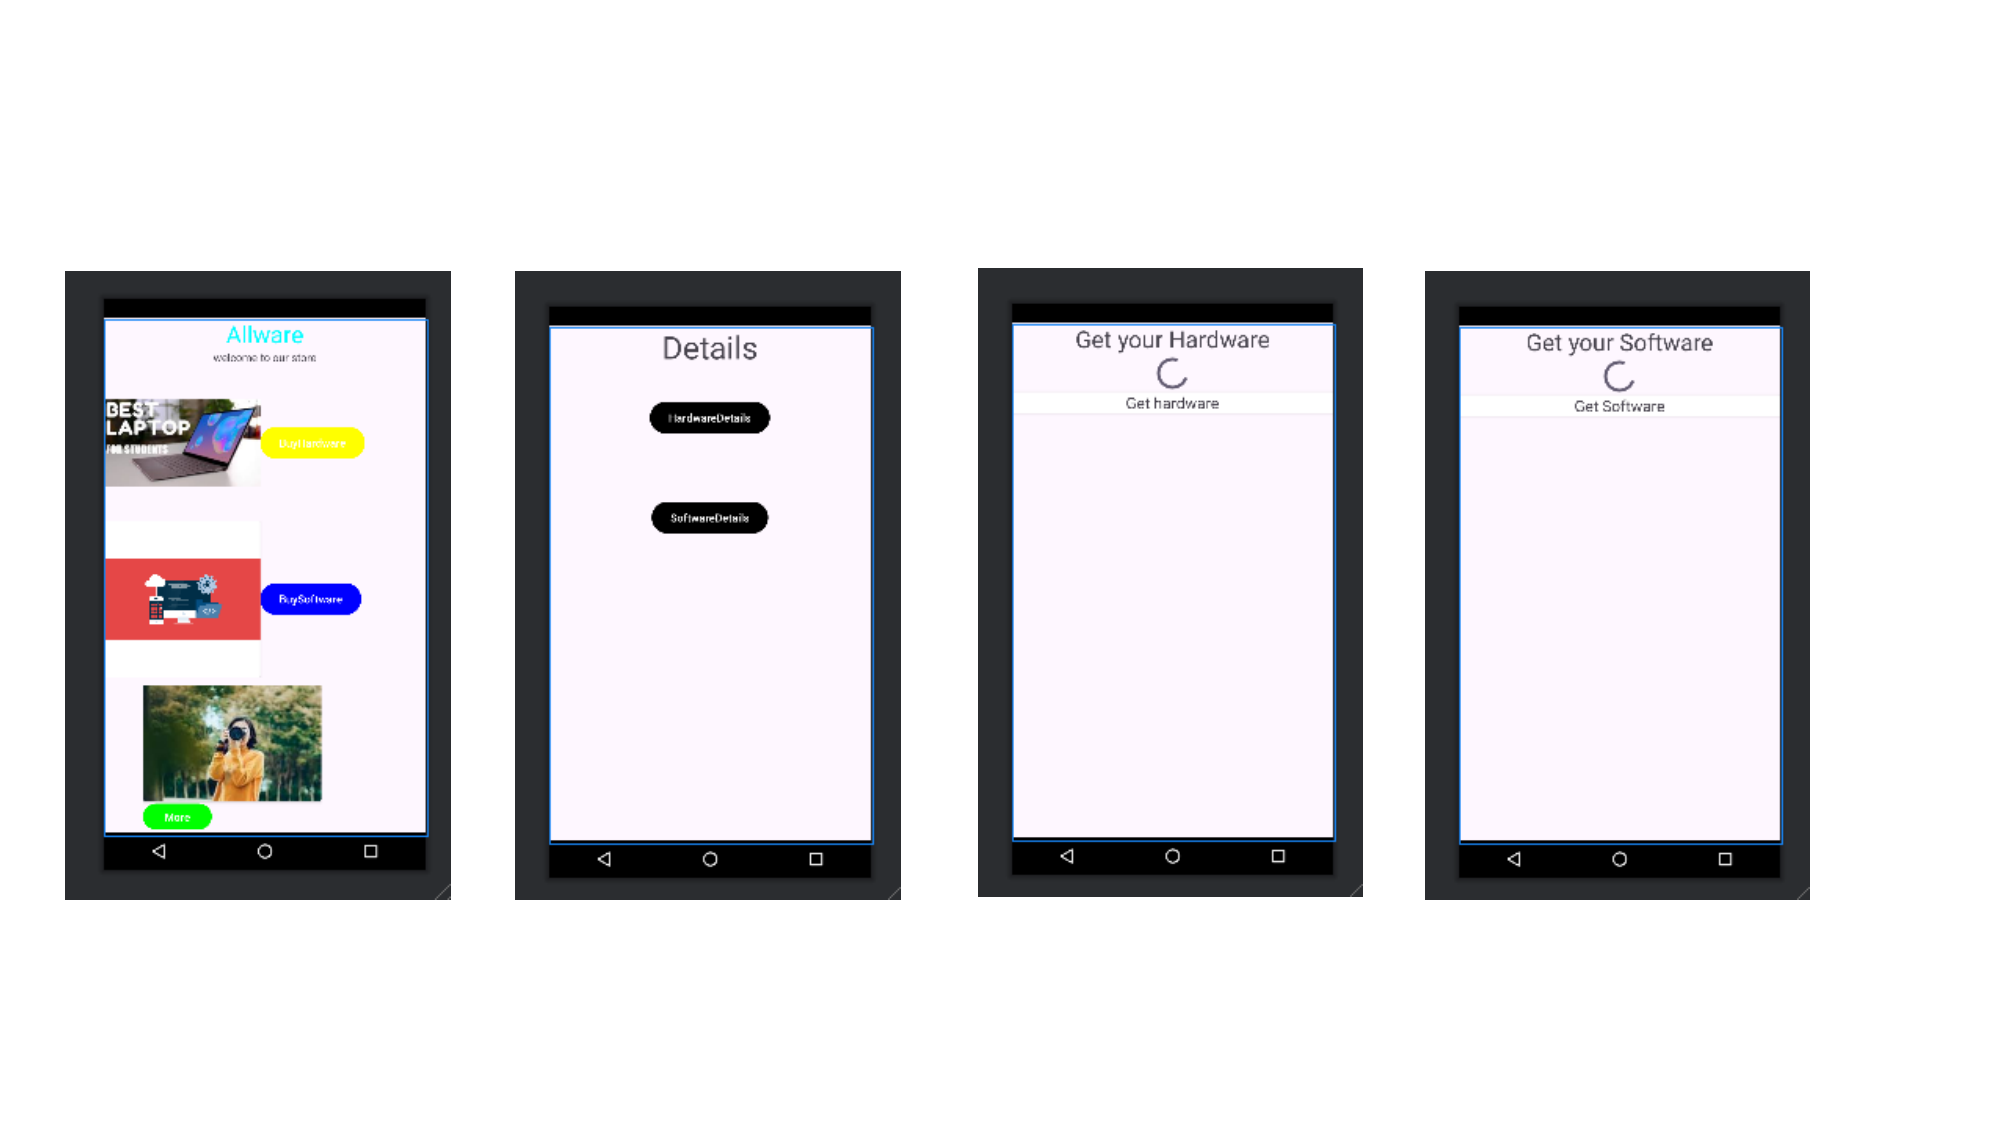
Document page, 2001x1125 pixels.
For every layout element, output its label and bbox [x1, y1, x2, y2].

picture [515, 271, 901, 901]
picture [1425, 271, 1810, 901]
picture [65, 271, 451, 901]
picture [978, 268, 1363, 897]
